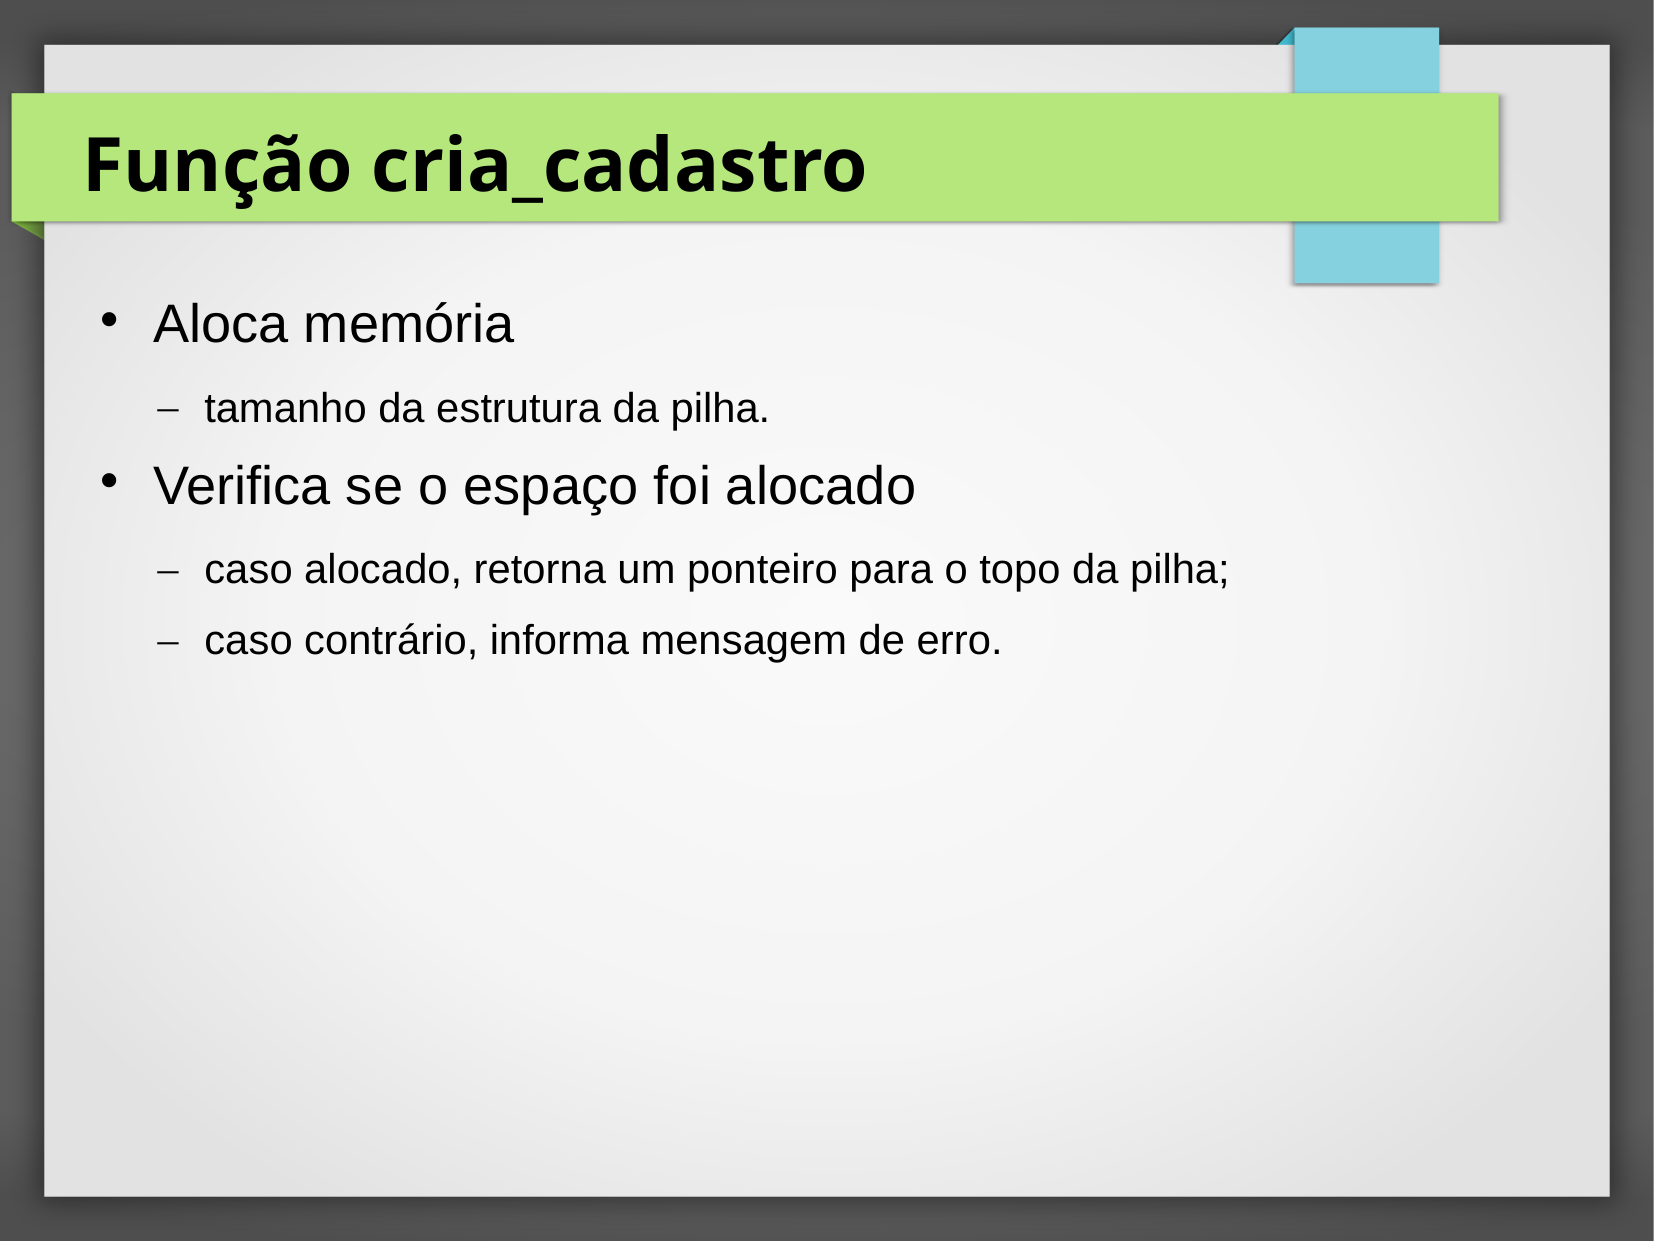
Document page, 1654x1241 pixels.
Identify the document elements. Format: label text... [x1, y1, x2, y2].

list Aloca memória tamanho da estrutura da pilha. Verifica se o espaço foi alocado caso alocado, retorna um ponteiro para o topo da pilha; caso contrário, informa mensagem de erro. [82, 290, 1571, 1010]
title Função cria_cadastro [82, 49, 1571, 257]
picture [0, 0, 1654, 1241]
